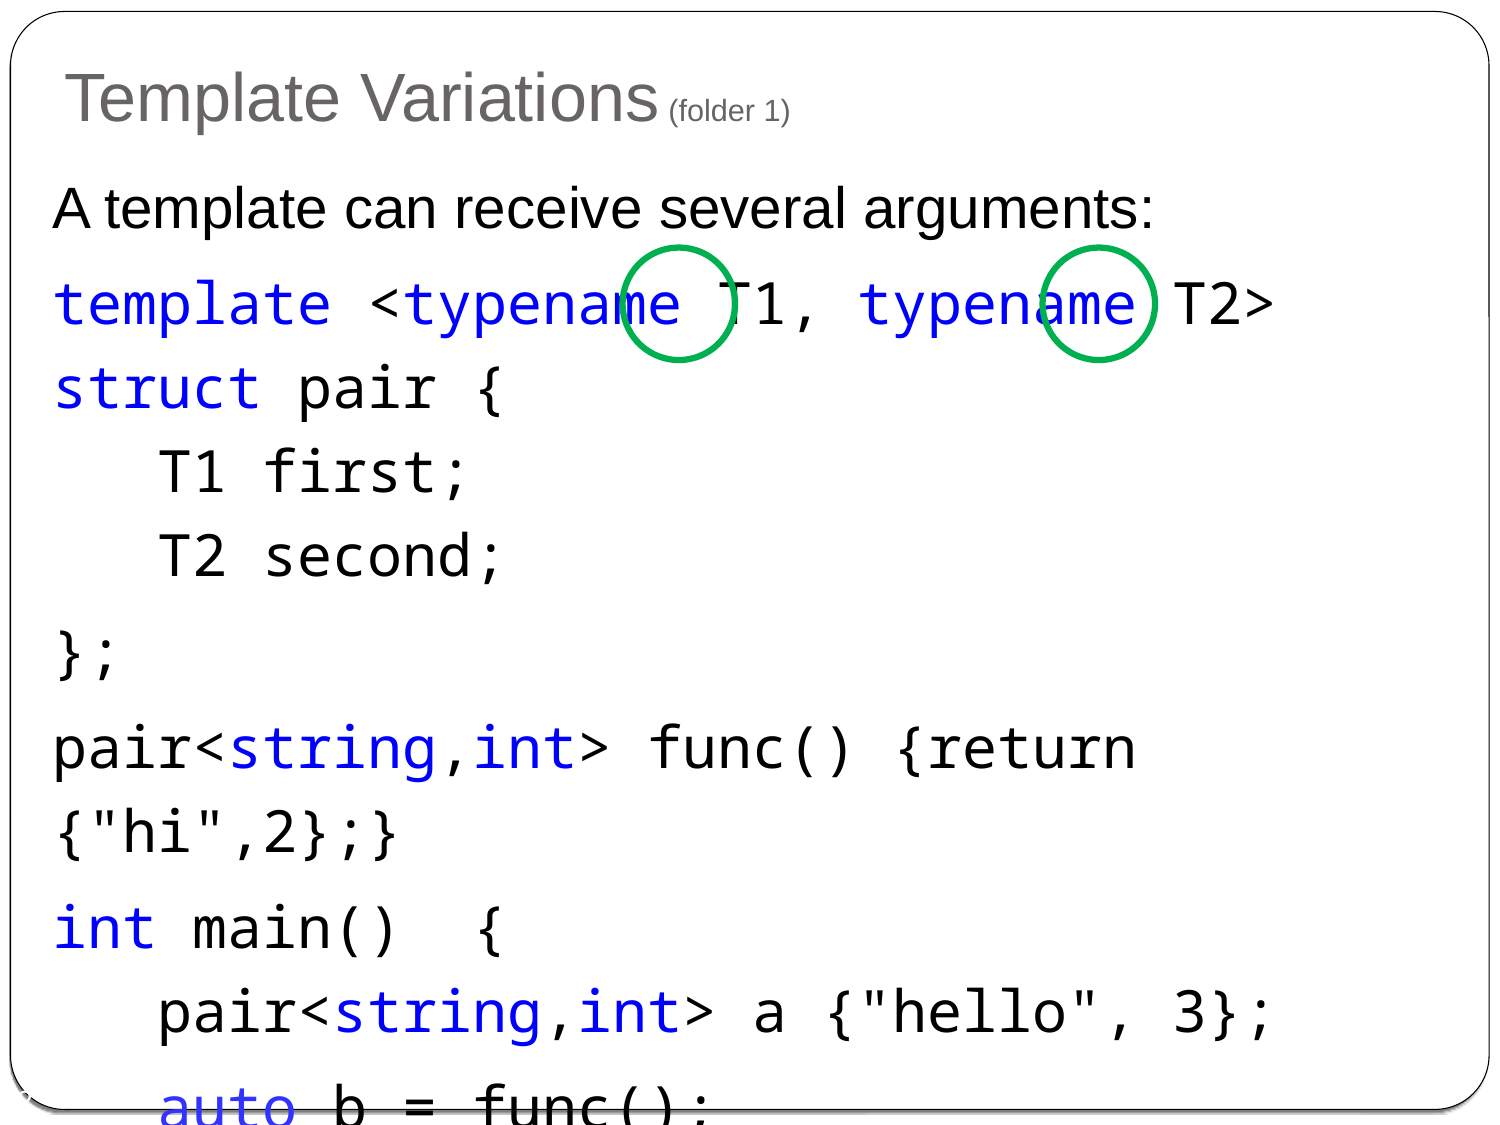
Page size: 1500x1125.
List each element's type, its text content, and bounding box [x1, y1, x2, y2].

list A template can receive several arguments: template <typename T1, typename T2> struct pair { T1 first; T2 second; }; pair<string,int> func() {return {"hi",2};} int main() { pair<string,int> a {"hello", 3}; auto b = func(); } [37, 162, 1463, 1088]
title Template Variations (folder 1) [50, 45, 1450, 150]
slide_number <number> [0, 1074, 50, 1125]
